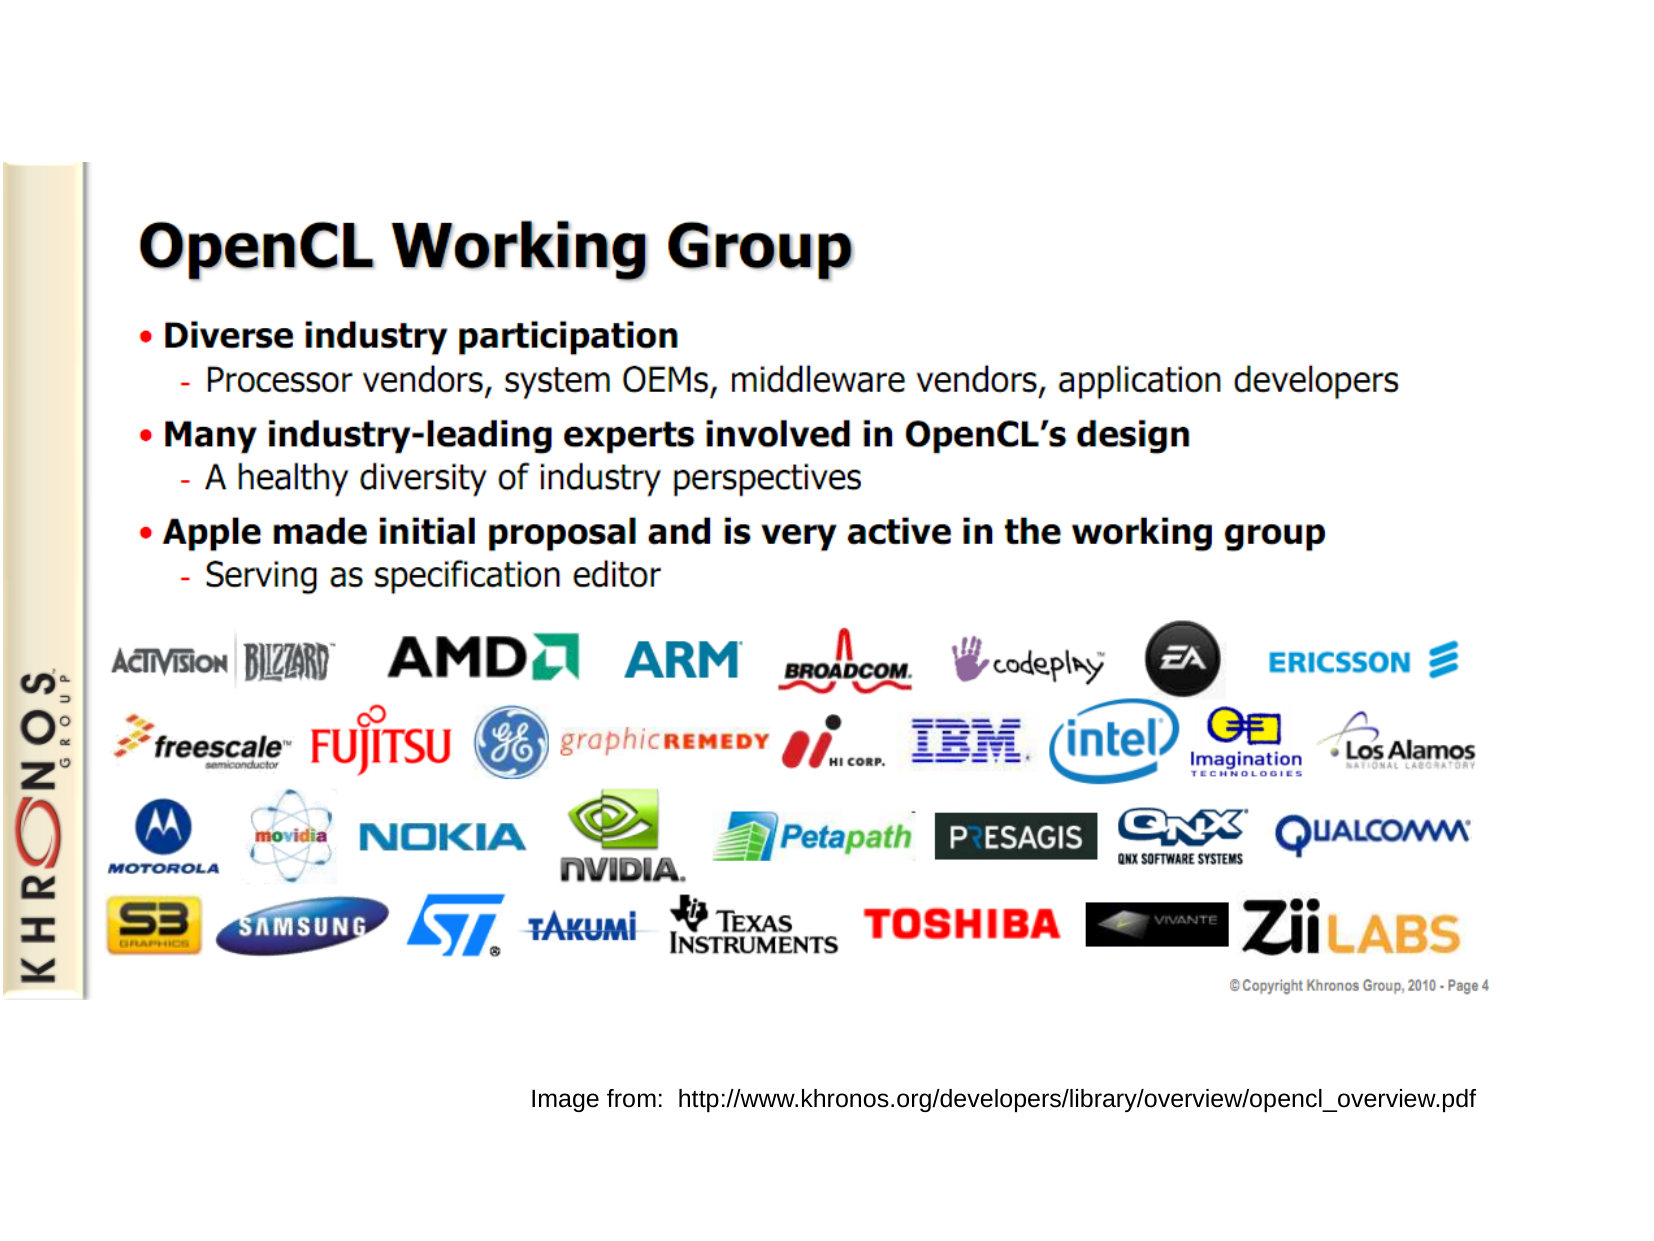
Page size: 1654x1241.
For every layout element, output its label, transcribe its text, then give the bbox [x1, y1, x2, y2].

picture [3, 162, 1498, 1000]
text_box Image from: http://www.khronos.org/developers/library/overview/opencl_overview.pdf [0, 1074, 1501, 1121]
